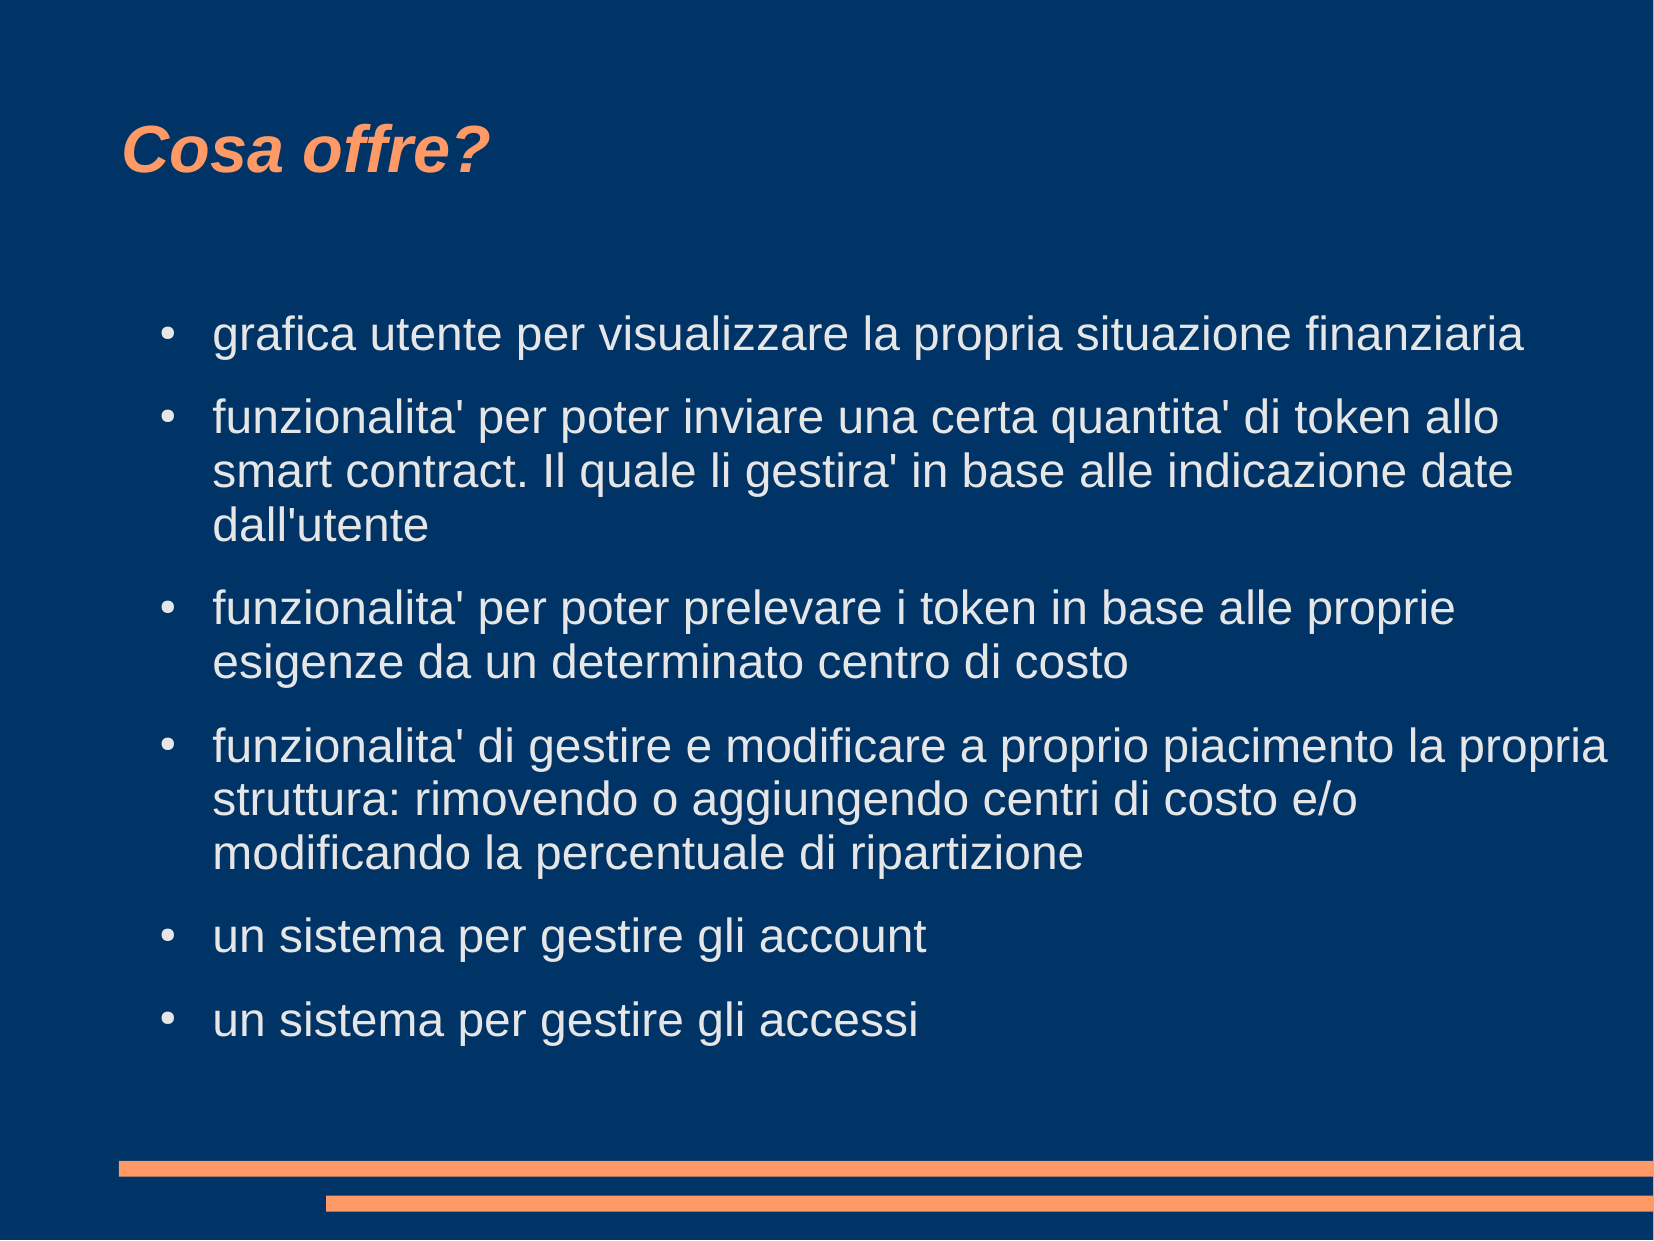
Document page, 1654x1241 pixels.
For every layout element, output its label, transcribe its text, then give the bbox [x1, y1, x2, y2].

title Cosa offre? [121, 46, 1534, 254]
list grafica utente per visualizzare la propria situazione finanziaria funzionalita' per poter inviare una certa quantita' di token allo smart contract. Il quale li gestira' in base alle indicazione date dall'utente funzionalita' per poter prelevare i token in base alle proprie esigenze da un determinato centro di costo funzionalita' di gestire e modificare a proprio piacimento la propria struttura: rimovendo o aggiungendo centri di costo e/o modificando la percentuale di ripartizione un sistema per gestire gli account un sistema per gestire gli accessi [141, 307, 1630, 1126]
